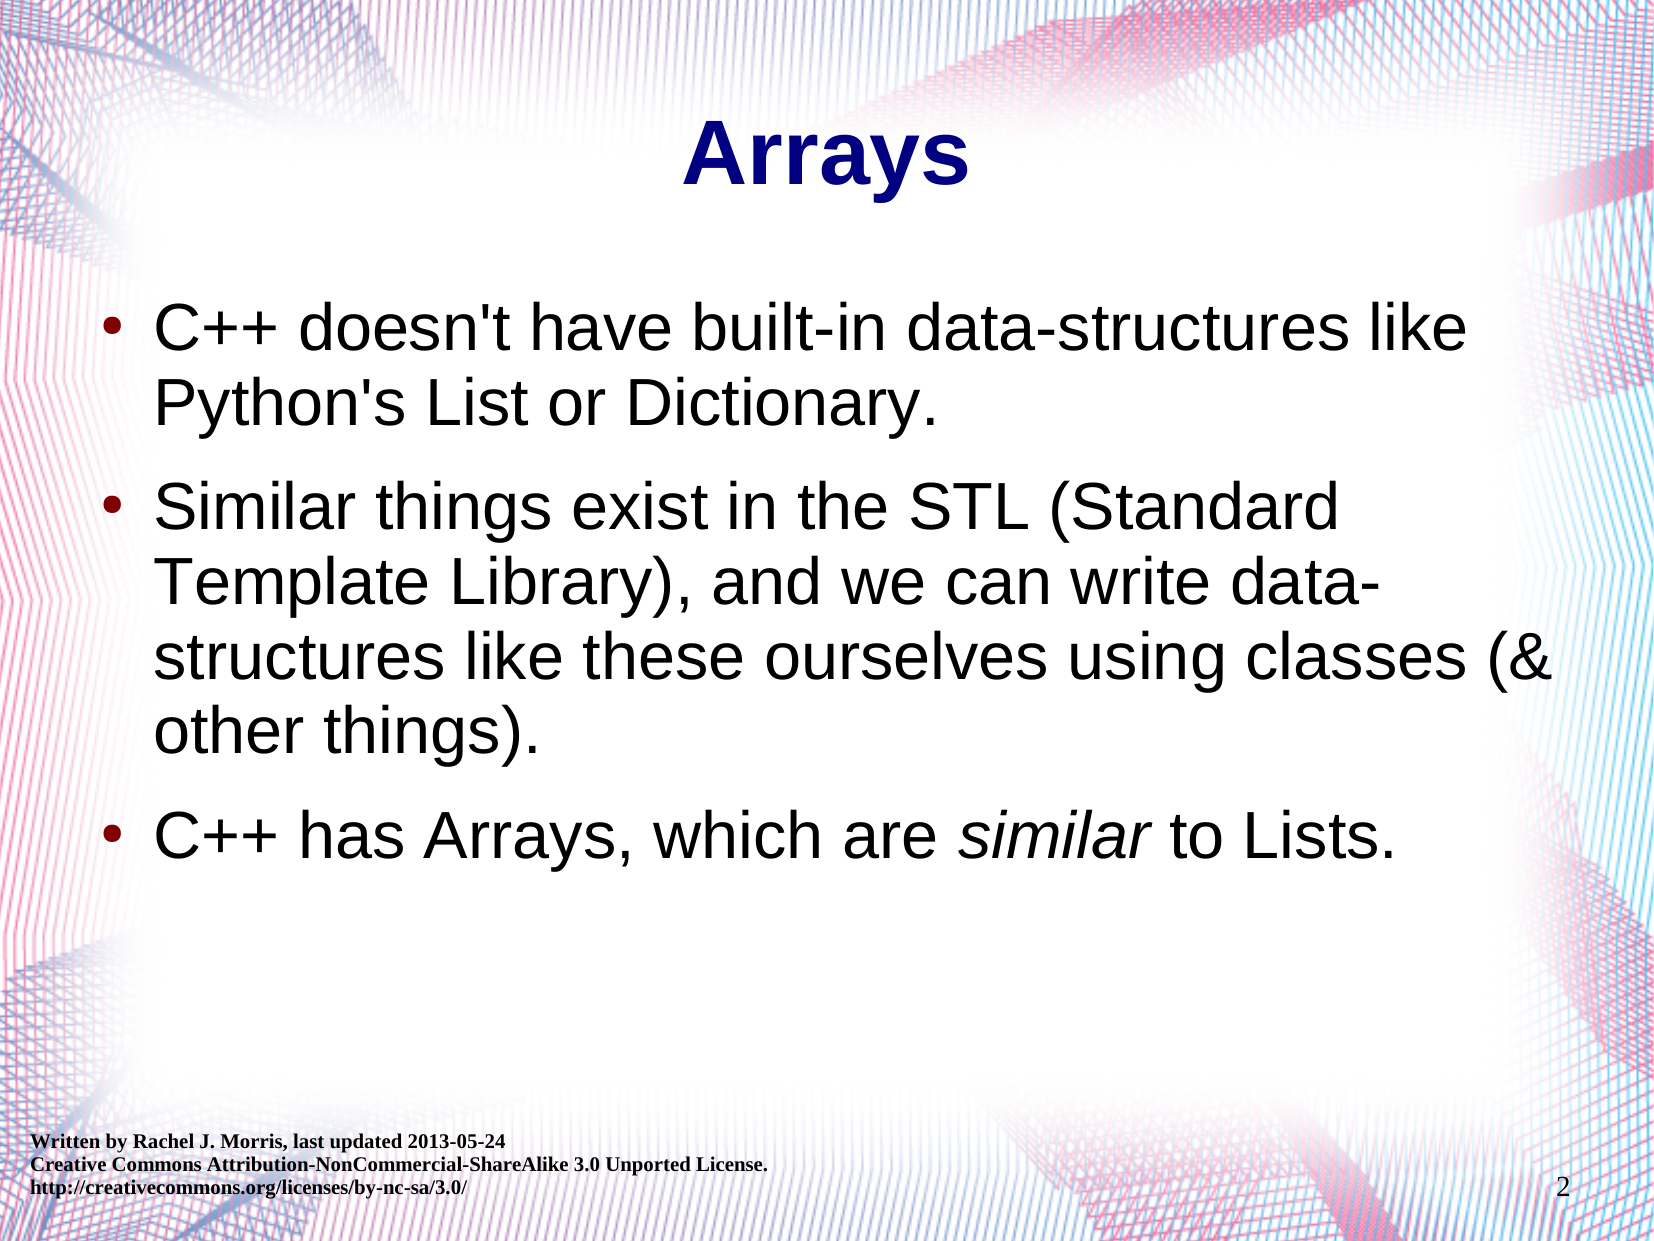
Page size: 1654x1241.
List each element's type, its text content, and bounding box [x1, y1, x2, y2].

picture [0, 0, 1654, 1241]
list C++ doesn't have built-in data-structures like Python's List or Dictionary. Similar things exist in the STL (Standard Template Library), and we can write data-structures like these ourselves using classes (& other things). C++ has Arrays, which are similar to Lists. [82, 290, 1571, 1010]
title Arrays [82, 49, 1571, 257]
